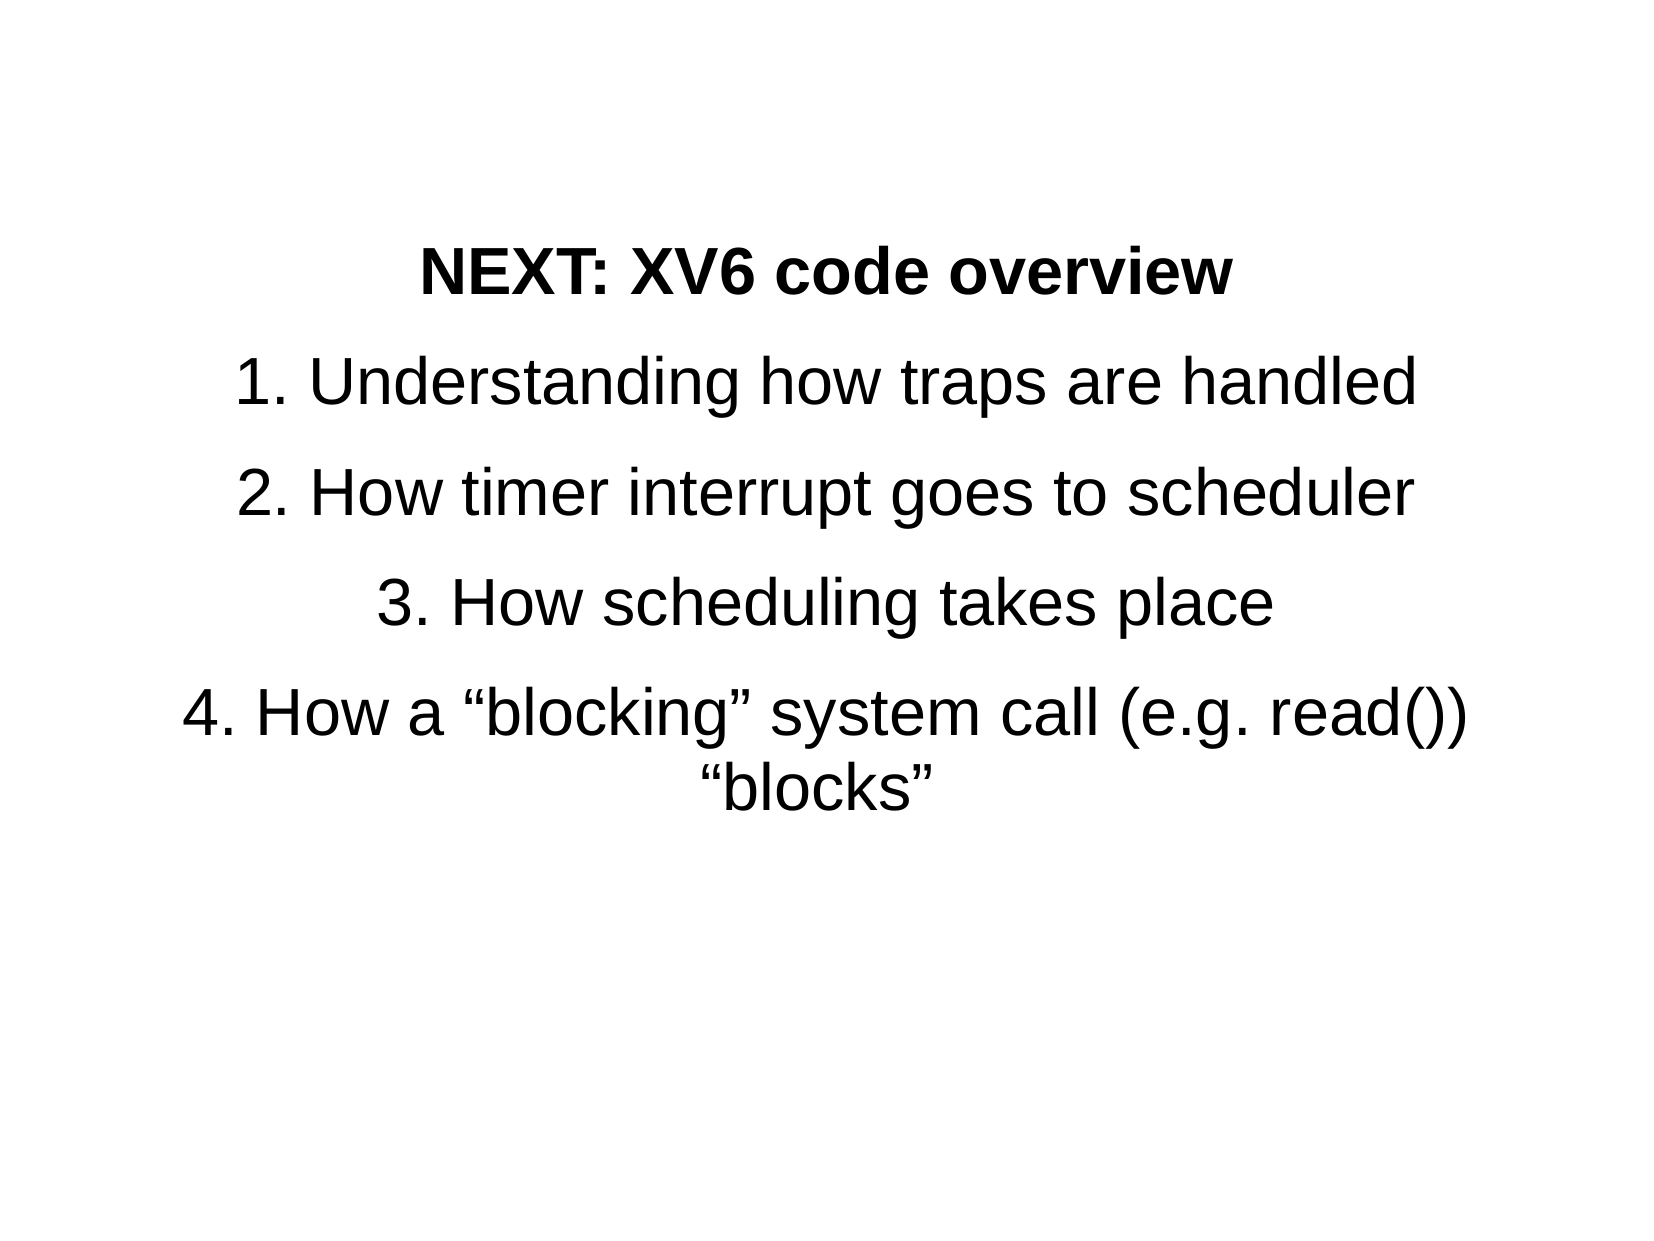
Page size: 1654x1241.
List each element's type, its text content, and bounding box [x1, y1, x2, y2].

subtitle NEXT: XV6 code overview 1. Understanding how traps are handled 2. How timer interrupt goes to scheduler 3. How scheduling takes place 4. How a “blocking” system call (e.g. read()) “blocks” [82, 49, 1571, 1010]
